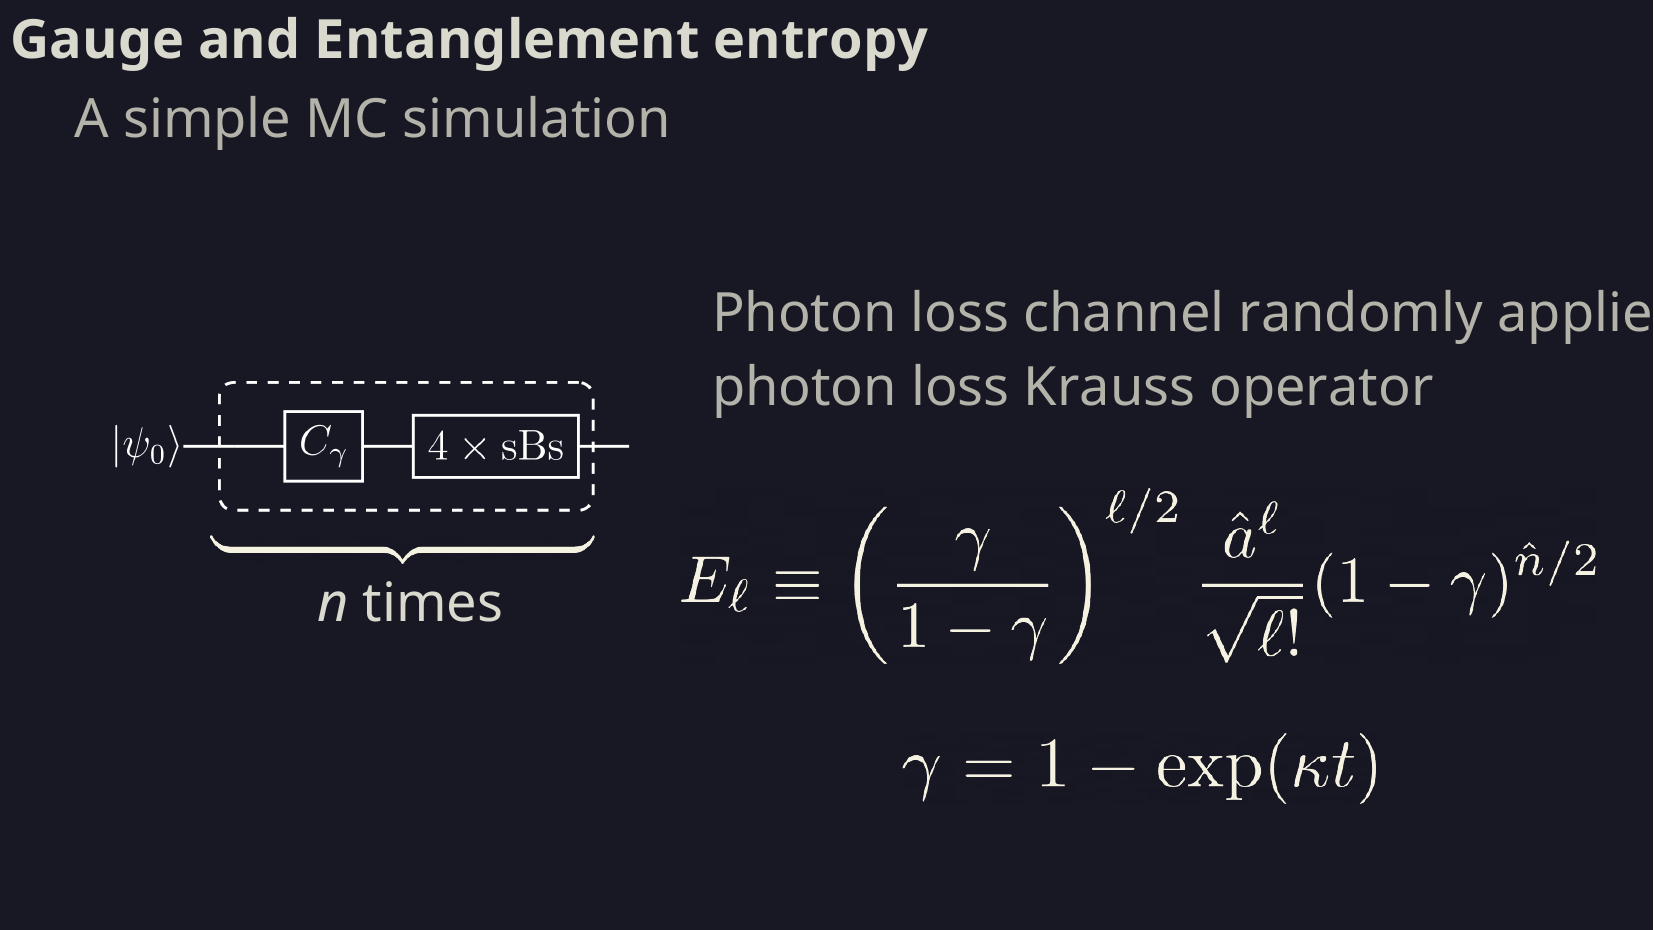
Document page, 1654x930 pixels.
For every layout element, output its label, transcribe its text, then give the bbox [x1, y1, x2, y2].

text_box n times [317, 563, 493, 643]
text_box A simple MC simulation [74, 79, 810, 155]
text_box Photon loss channel randomly applies photon loss Krauss operator [712, 273, 1610, 416]
picture [210, 535, 595, 564]
picture [97, 374, 645, 523]
picture [902, 733, 1376, 804]
text_box Gauge and Entanglement entropy [10, 0, 1635, 80]
picture [681, 487, 1596, 664]
